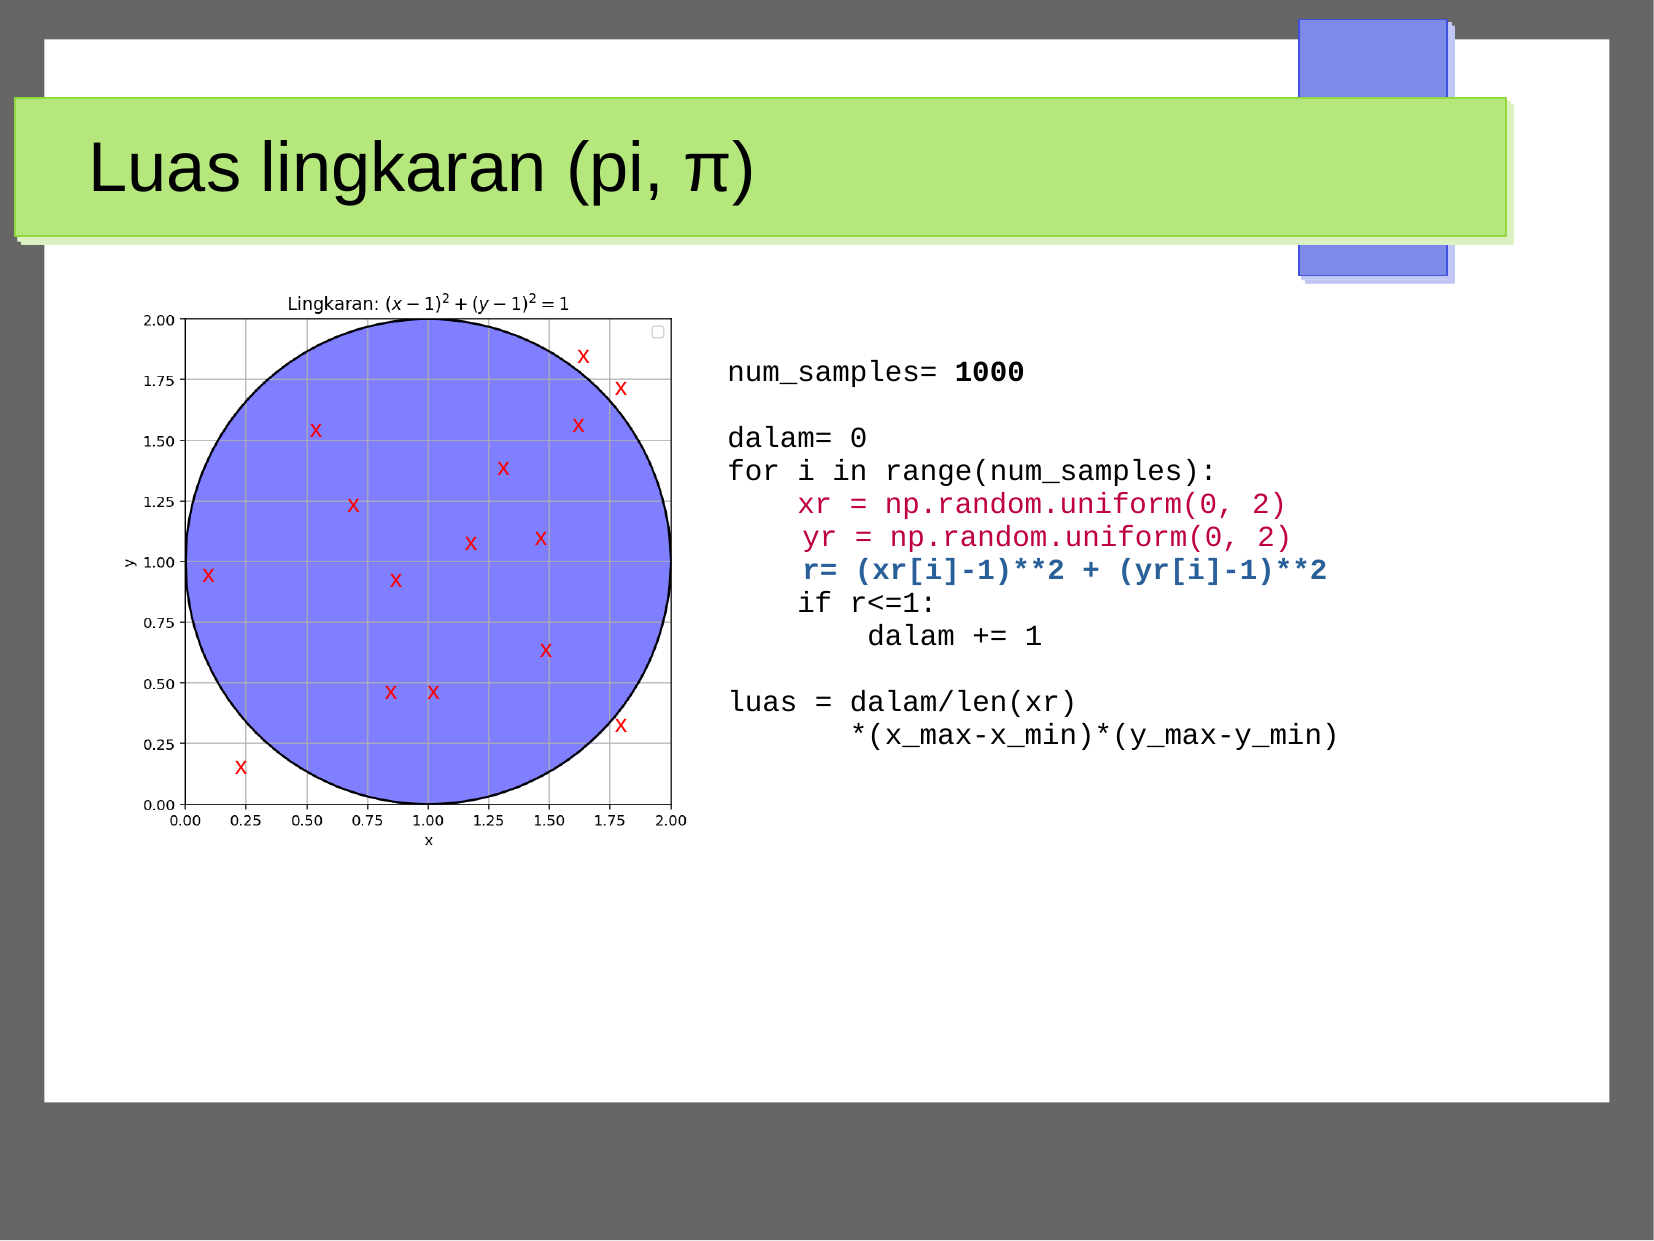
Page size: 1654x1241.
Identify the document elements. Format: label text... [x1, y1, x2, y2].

text_box x [450, 520, 493, 563]
text_box x [520, 514, 563, 558]
text_box x [332, 482, 376, 526]
text_box x [375, 557, 418, 601]
text_box x [370, 669, 412, 713]
text_box x [562, 332, 605, 376]
text_box x [557, 402, 601, 446]
text_box x [482, 445, 526, 489]
text_box x [412, 669, 455, 713]
title Luas lingkaran (pi, π) [88, 98, 1506, 237]
text_box num_samples= 1000 dalam= 0 for i in range(num_samples): xr = np.random.uniform(0, 2) yr = np.random.uniform(0, 2) r= (xr[i]-1)**2 + (yr[i]-1)**2 if r<=1: dalam += 1 luas = dalam/len(xr) *(x_max-x_min)*(y_max-y_min) [712, 349, 1621, 986]
text_box x [187, 552, 230, 596]
text_box x [295, 407, 338, 451]
text_box x [220, 744, 263, 788]
text_box x [525, 627, 568, 670]
text_box x [600, 701, 643, 745]
picture [112, 282, 697, 858]
text_box x [600, 365, 643, 408]
